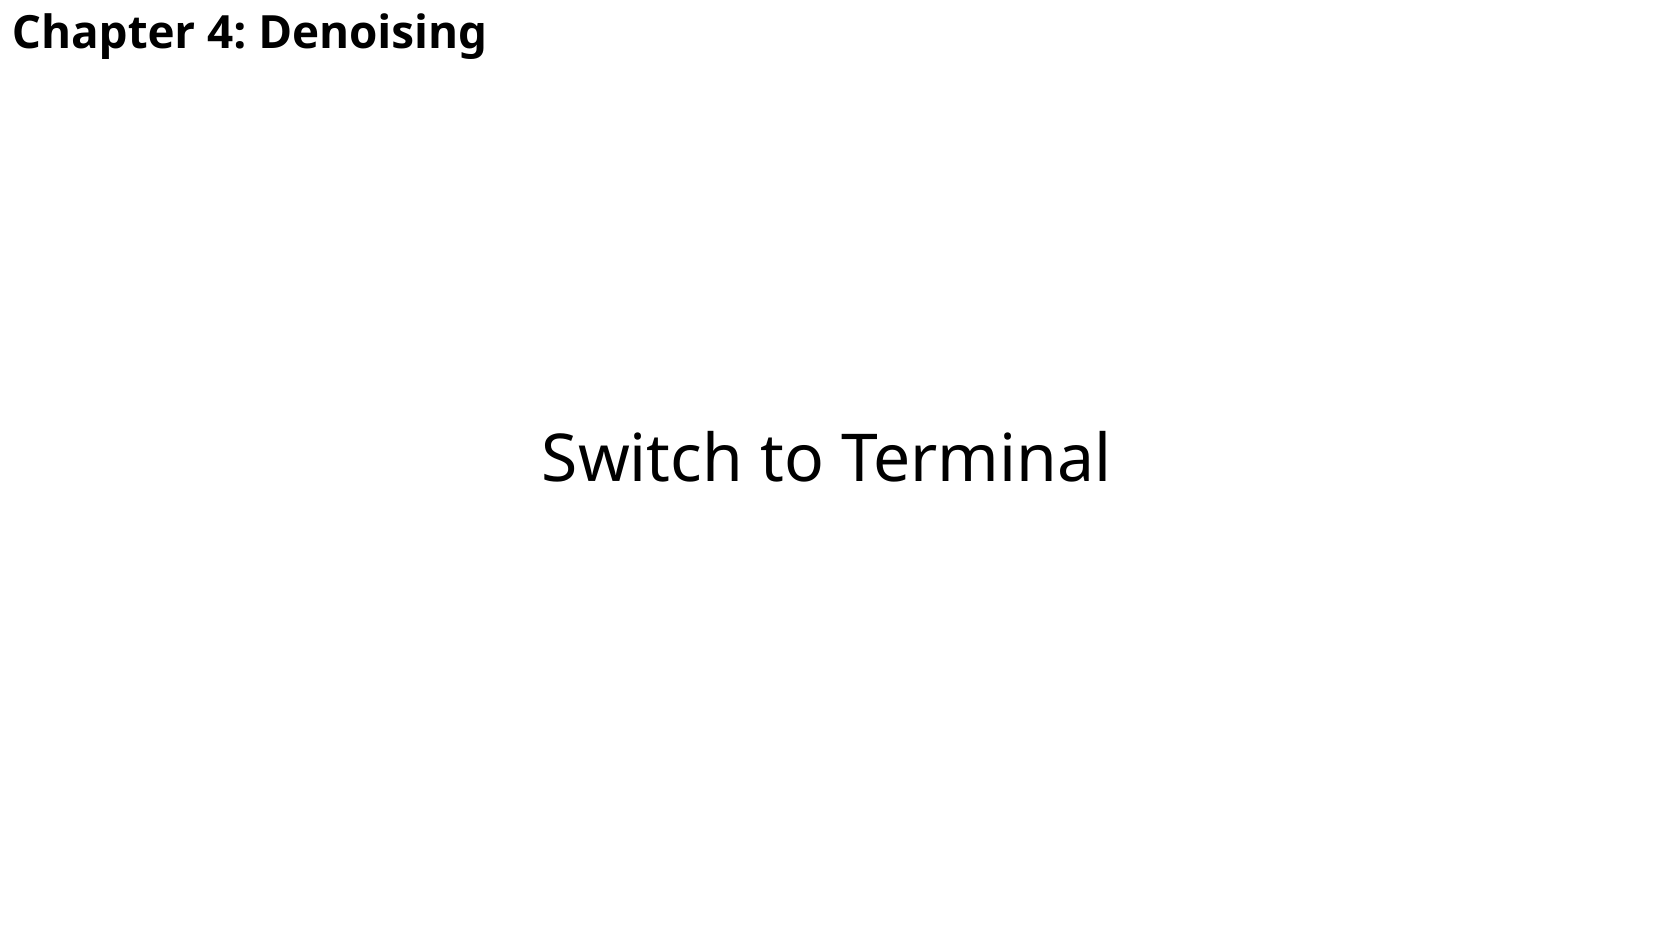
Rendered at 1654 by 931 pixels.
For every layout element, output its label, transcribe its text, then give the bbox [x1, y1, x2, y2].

title Chapter 4: Denoising [11, 0, 1642, 130]
list Switch to Terminal [531, 410, 1123, 520]
